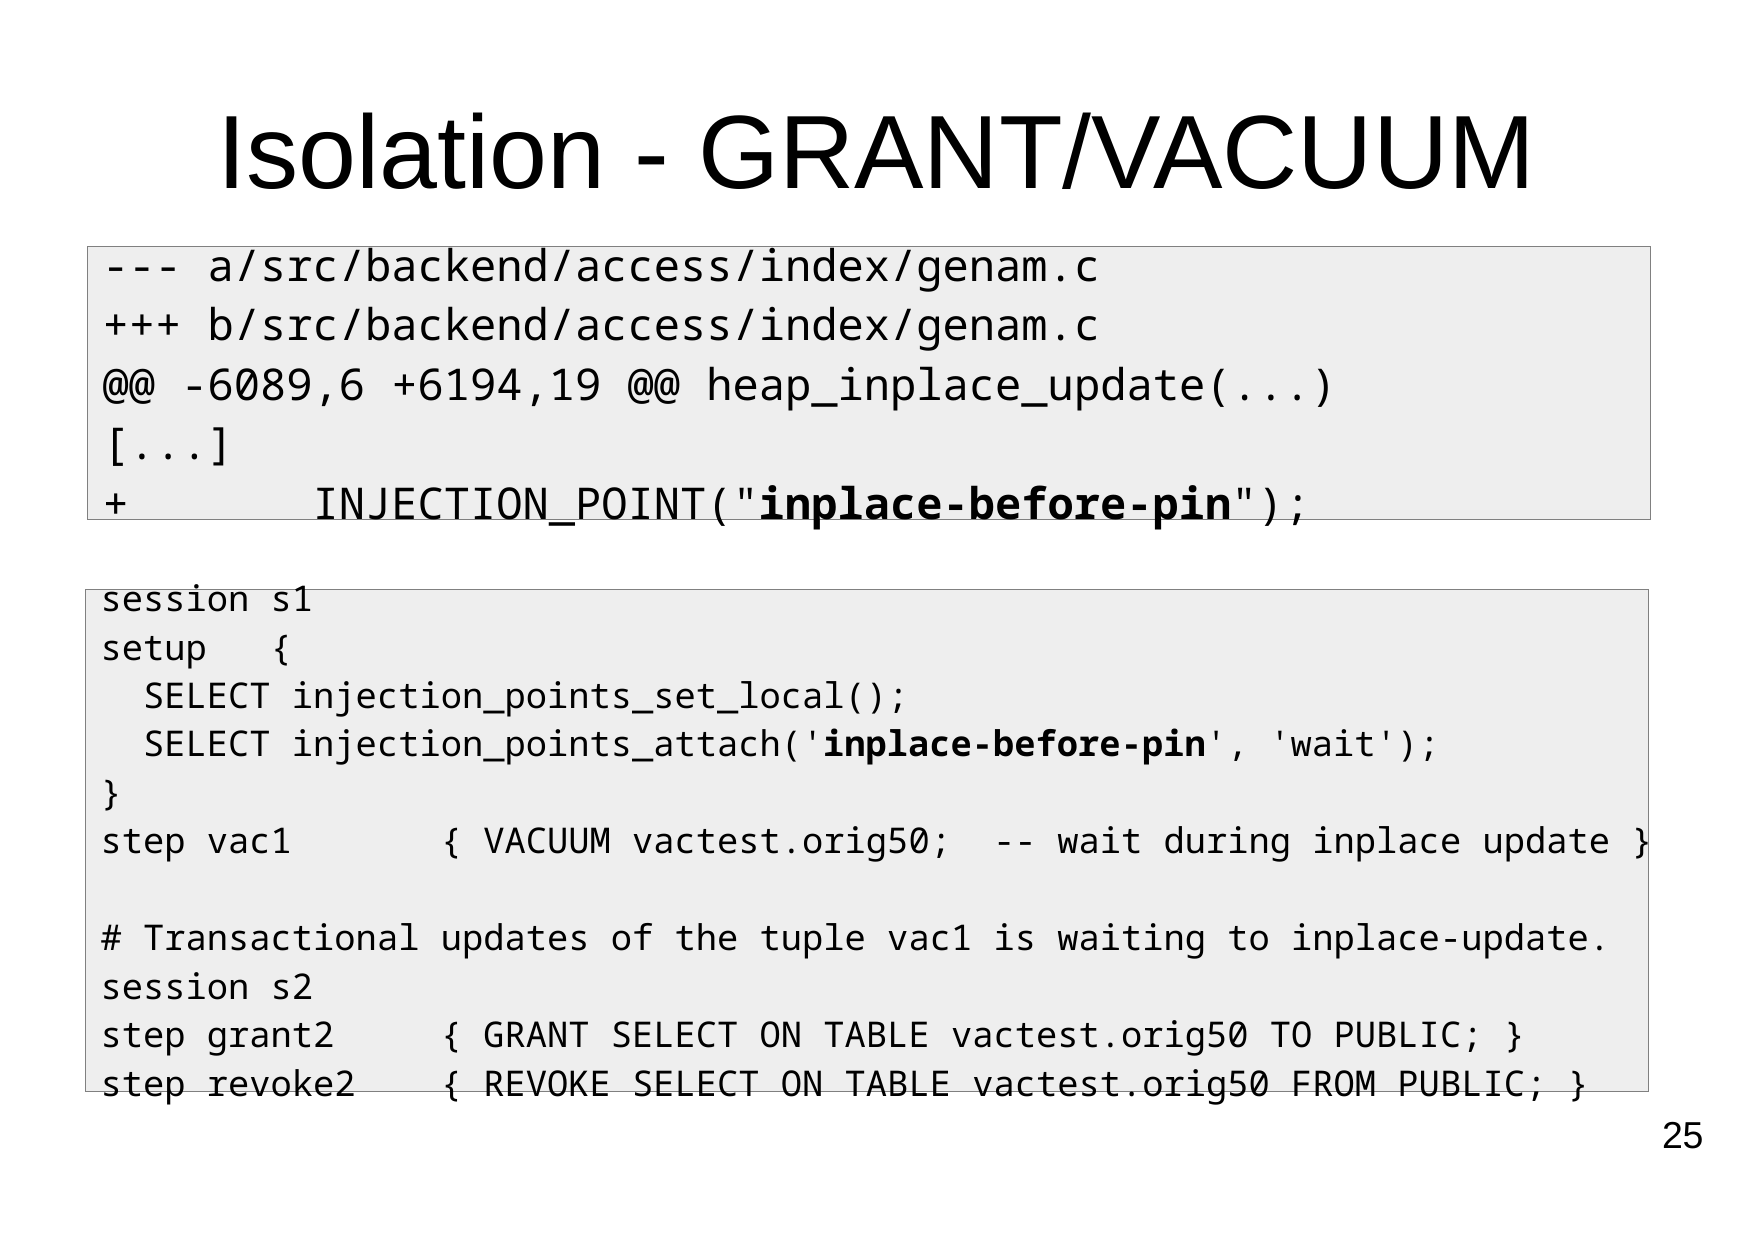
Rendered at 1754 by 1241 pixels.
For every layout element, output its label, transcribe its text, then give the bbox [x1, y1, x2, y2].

title Isolation - GRANT/VACUUM [87, 49, 1667, 257]
text_box <number> [1447, 1106, 1719, 1201]
text_box --- a/src/backend/access/index/genam.c +++ b/src/backend/access/index/genam.c @@ -6089,6 +6194,19 @@ heap_inplace_update(...) [...] + INJECTION_POINT("inplace-before-pin"); [87, 246, 1651, 520]
text_box session s1 setup { SELECT injection_points_set_local(); SELECT injection_points_attach('inplace-before-pin', 'wait'); } step vac1 { VACUUM vactest.orig50; -- wait during inplace update } # Transactional updates of the tuple vac1 is waiting to inplace-update. session s2 step grant2 { GRANT SELECT ON TABLE vactest.orig50 TO PUBLIC; } step revoke2 { REVOKE SELECT ON TABLE vactest.orig50 FROM PUBLIC; } [85, 589, 1649, 1092]
